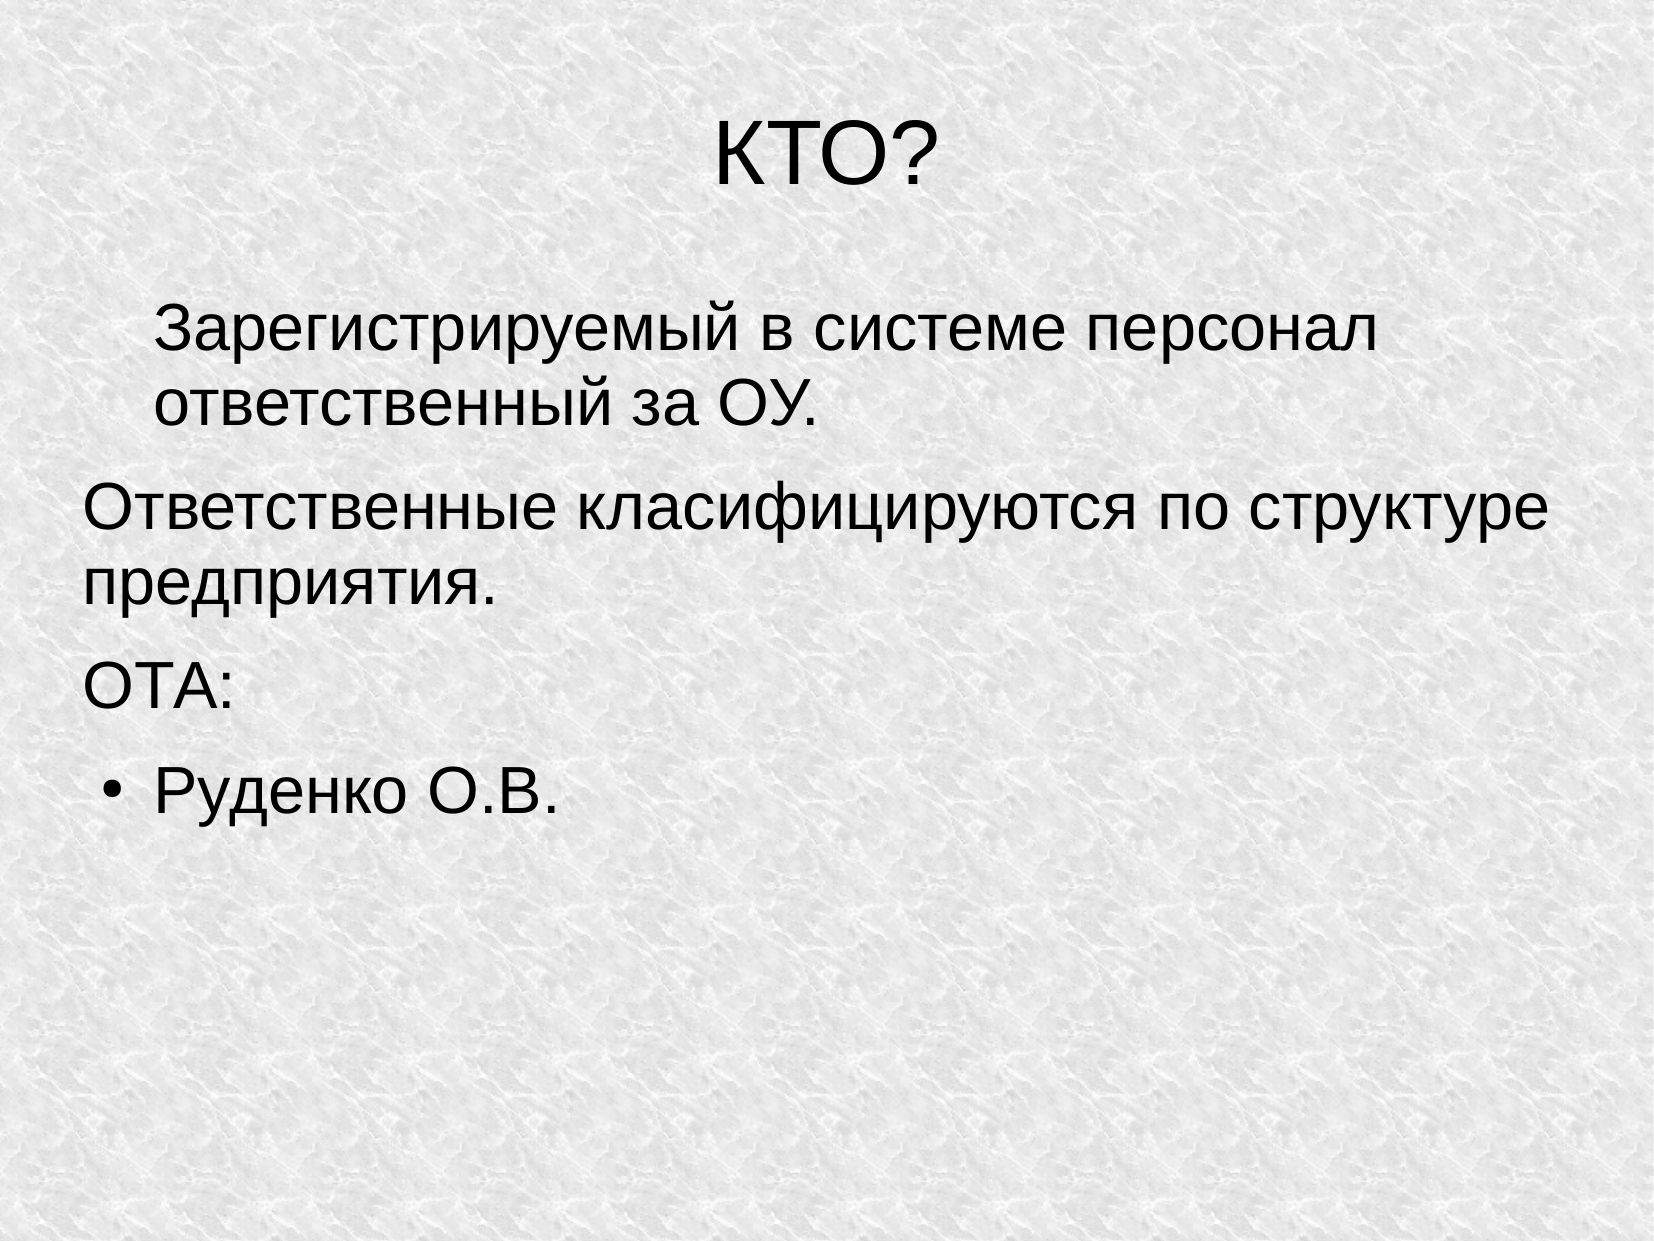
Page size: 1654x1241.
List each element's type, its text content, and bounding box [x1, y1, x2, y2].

list Зарегистрируемый в системе персонал ответственный за ОУ. Ответственные класифицируются по структуре предприятия. ОТА: Руденко О.В. [82, 290, 1571, 1010]
title КТО? [82, 49, 1571, 257]
picture [0, 0, 1654, 1241]
